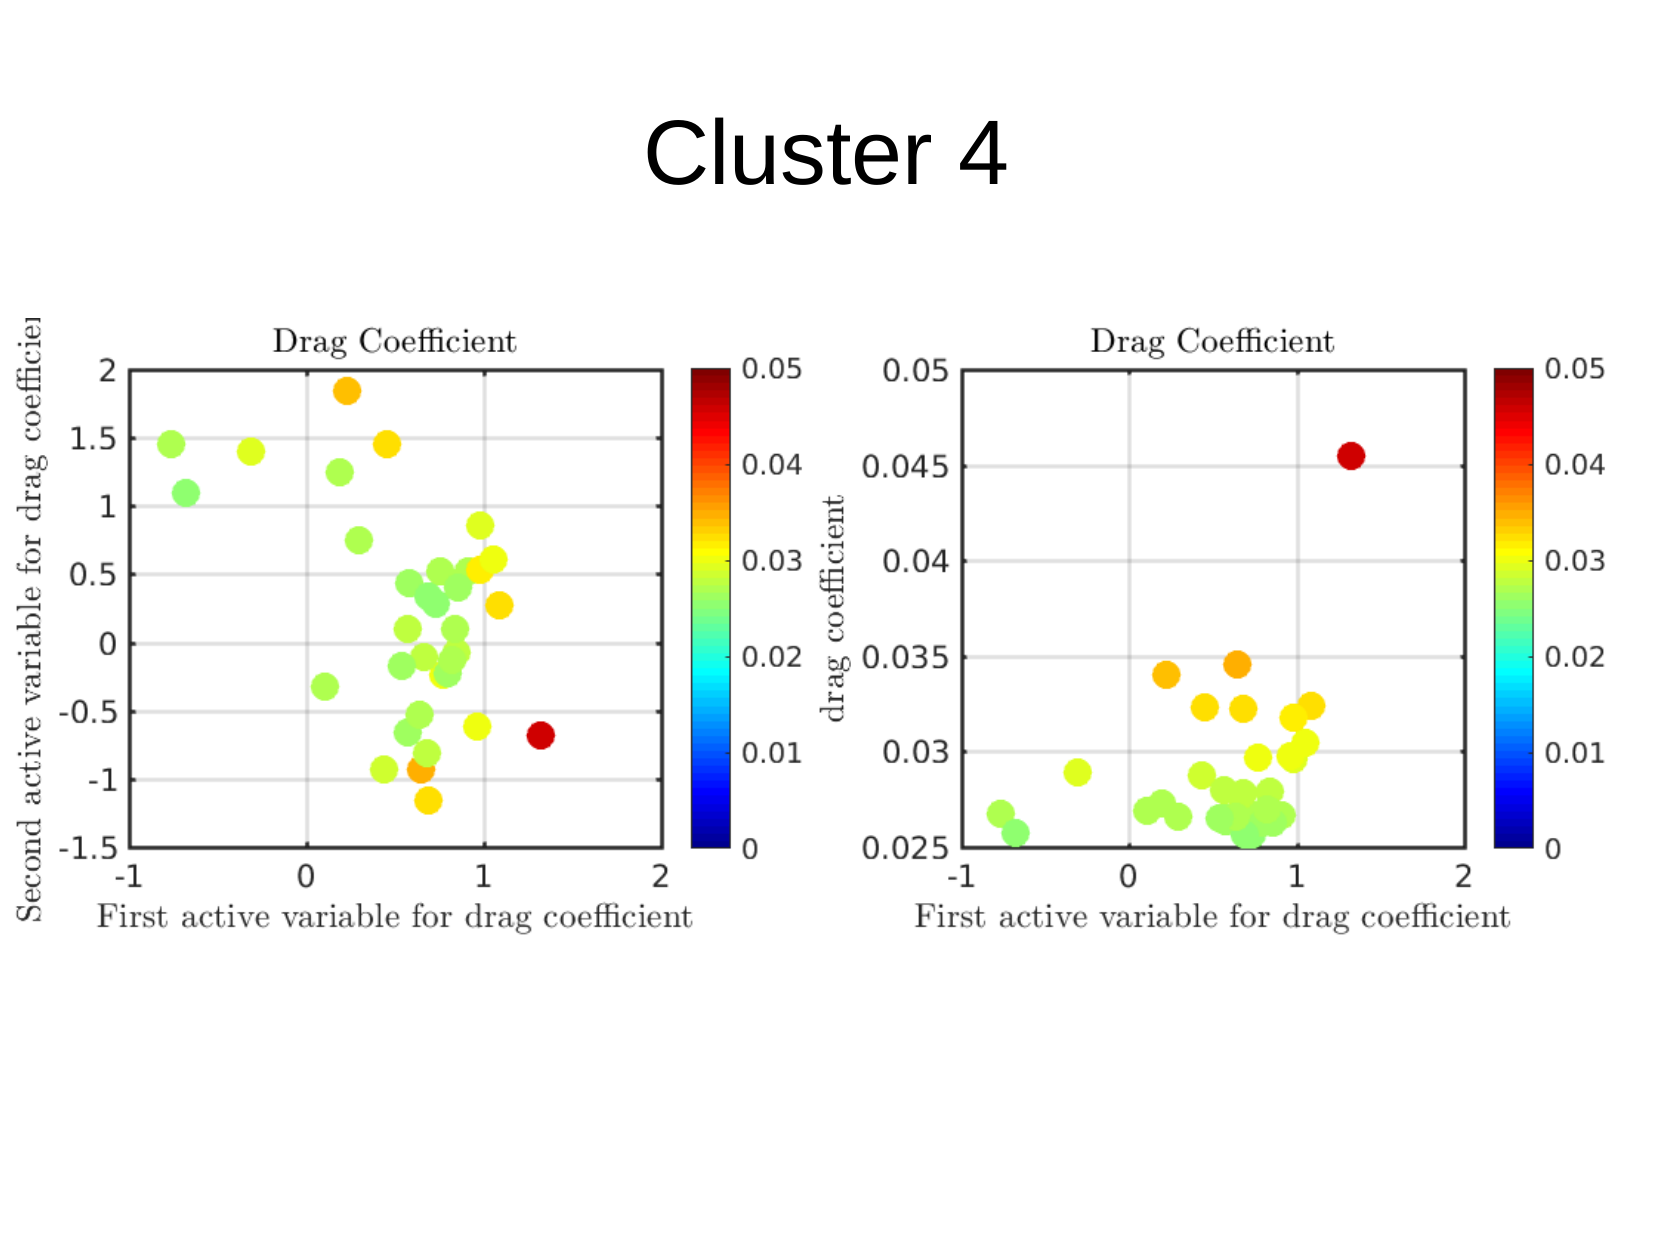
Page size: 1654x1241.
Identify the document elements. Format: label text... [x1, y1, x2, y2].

title Cluster 4 [82, 49, 1571, 257]
picture [11, 318, 1642, 939]
